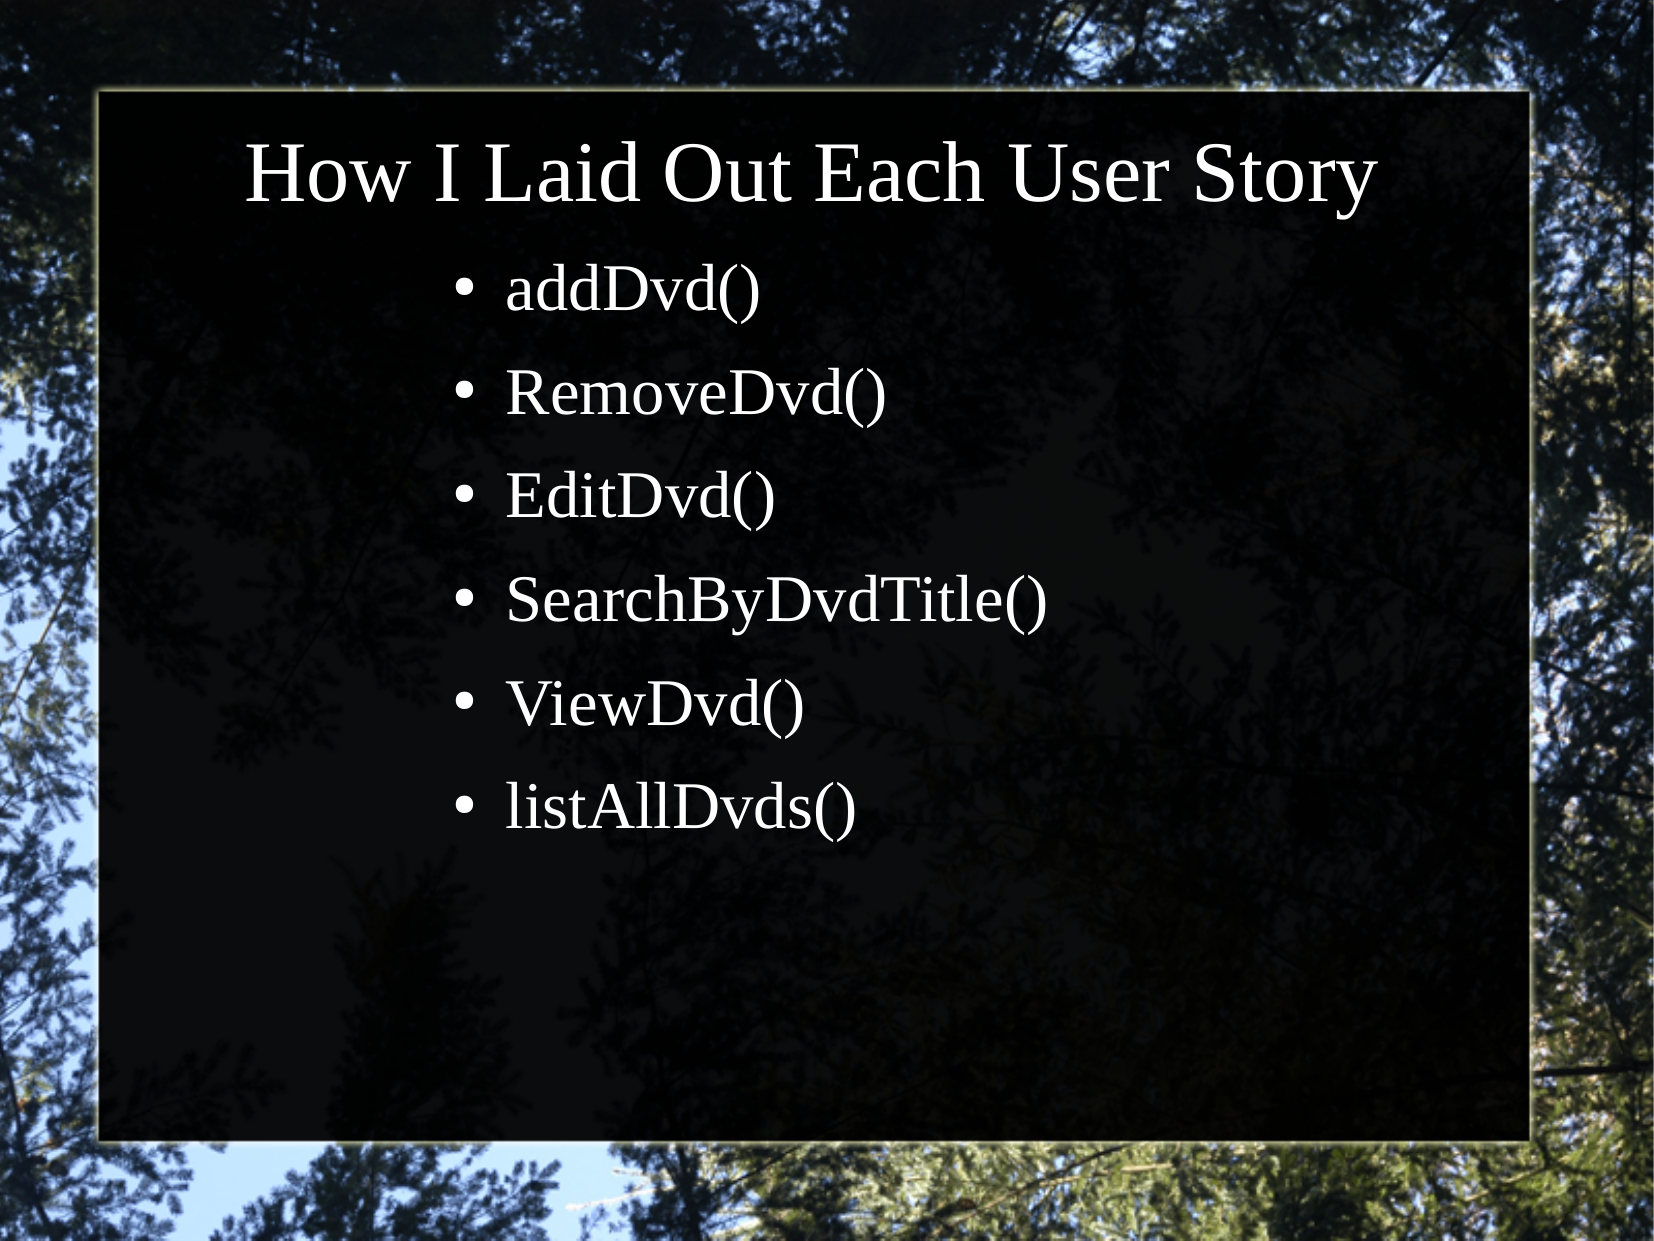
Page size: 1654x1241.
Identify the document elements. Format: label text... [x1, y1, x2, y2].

picture [0, 0, 1654, 1241]
list addDvd() RemoveDvd() EditDvd() SearchByDvdTitle() ViewDvd() listAllDvds() [435, 251, 1142, 1126]
title How I Laid Out Each User Story [88, 88, 1536, 257]
